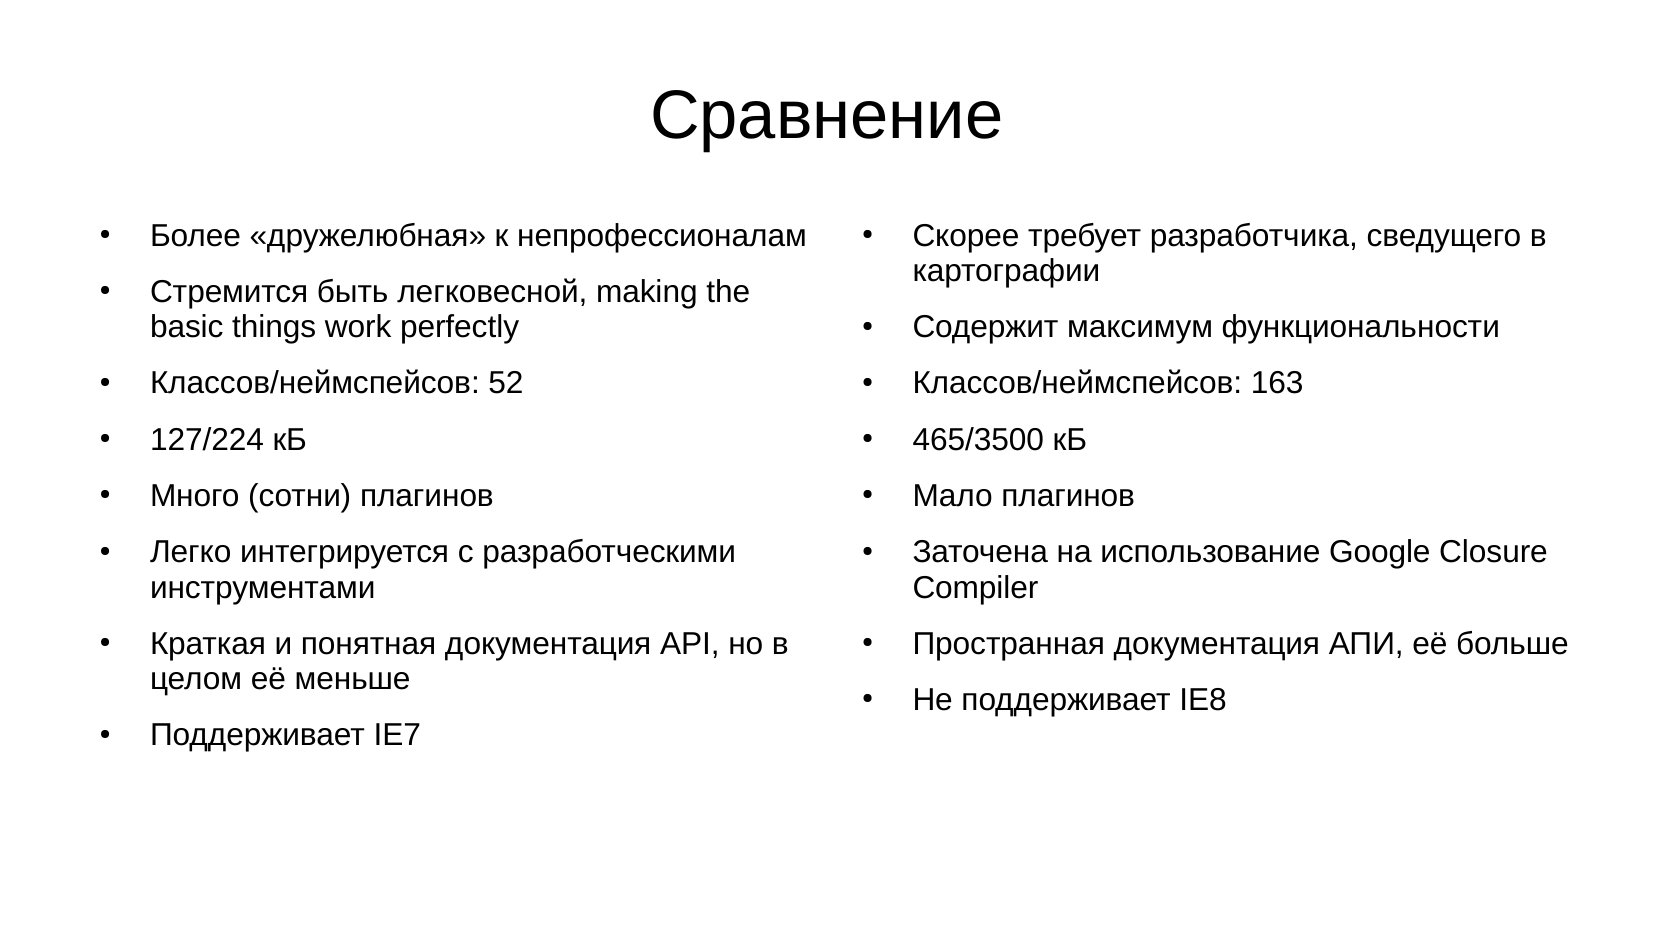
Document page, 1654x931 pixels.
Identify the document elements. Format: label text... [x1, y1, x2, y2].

list Скорее требует разработчика, сведущего в картографии Содержит максимум функциональности Классов/неймспейсов: 163 465/3500 кБ Мало плагинов Заточена на использование Google Closure Compiler Пространная документация АПИ, её больше Не поддерживает IE8 [845, 217, 1572, 758]
title Сравнение [82, 37, 1571, 193]
list Более «дружелюбная» к непрофессионалам Стремится быть легковесной, making the basic things work perfectly Классов/неймспейсов: 52 127/224 кБ Много (сотни) плагинов Легко интегрируется с разработческими инструментами Краткая и понятная документация API, но в целом её меньше Поддерживает IE7 [82, 217, 809, 758]
